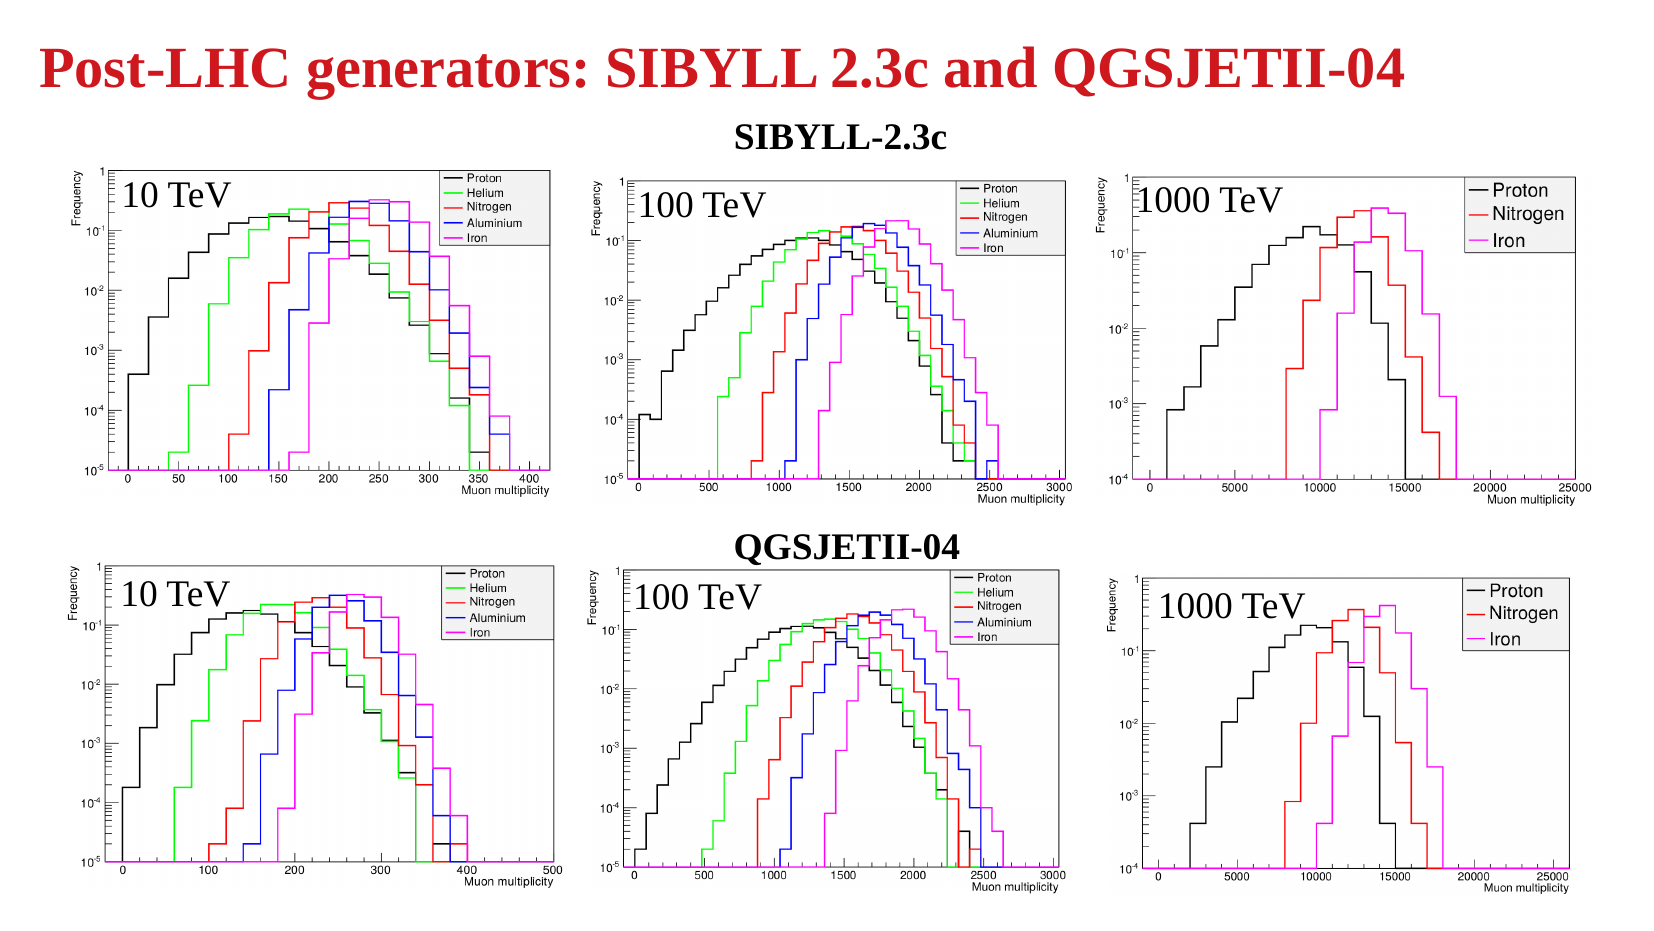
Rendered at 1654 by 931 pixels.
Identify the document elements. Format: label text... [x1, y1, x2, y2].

text_box 1000 TeV [1120, 171, 1346, 271]
picture [1094, 167, 1594, 509]
text_box 100 TeV [622, 177, 824, 276]
picture [589, 173, 1076, 507]
text_box 10 TeV [106, 166, 273, 223]
picture [586, 564, 1070, 895]
text_box QGSJETII-04 [718, 518, 982, 618]
text_box 10 TeV [105, 565, 272, 623]
text_box 100 TeV [618, 568, 855, 626]
picture [71, 163, 556, 499]
text_box SIBYLL-2.3c [719, 108, 963, 166]
title Post-LHC generators: SIBYLL 2.3c and QGSJETII-04 [39, 15, 1577, 120]
text_box 1000 TeV [1143, 577, 1380, 677]
picture [66, 559, 566, 891]
picture [1107, 571, 1574, 897]
